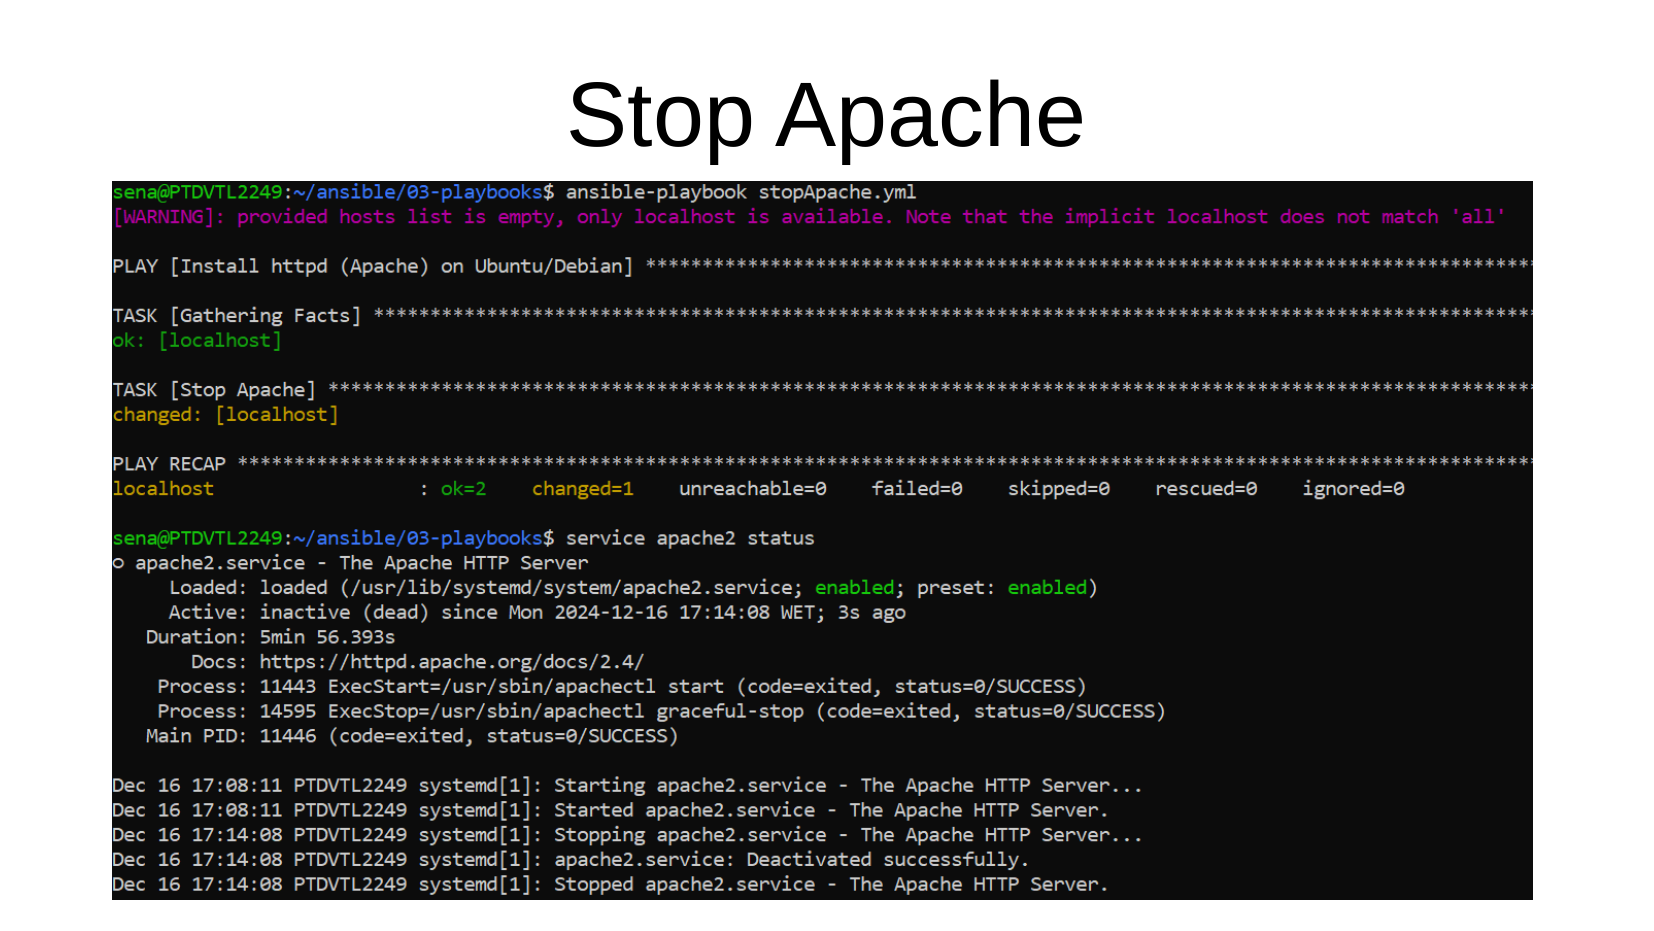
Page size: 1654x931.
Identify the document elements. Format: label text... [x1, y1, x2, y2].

title Stop Apache [82, 37, 1571, 193]
picture [112, 181, 1533, 901]
